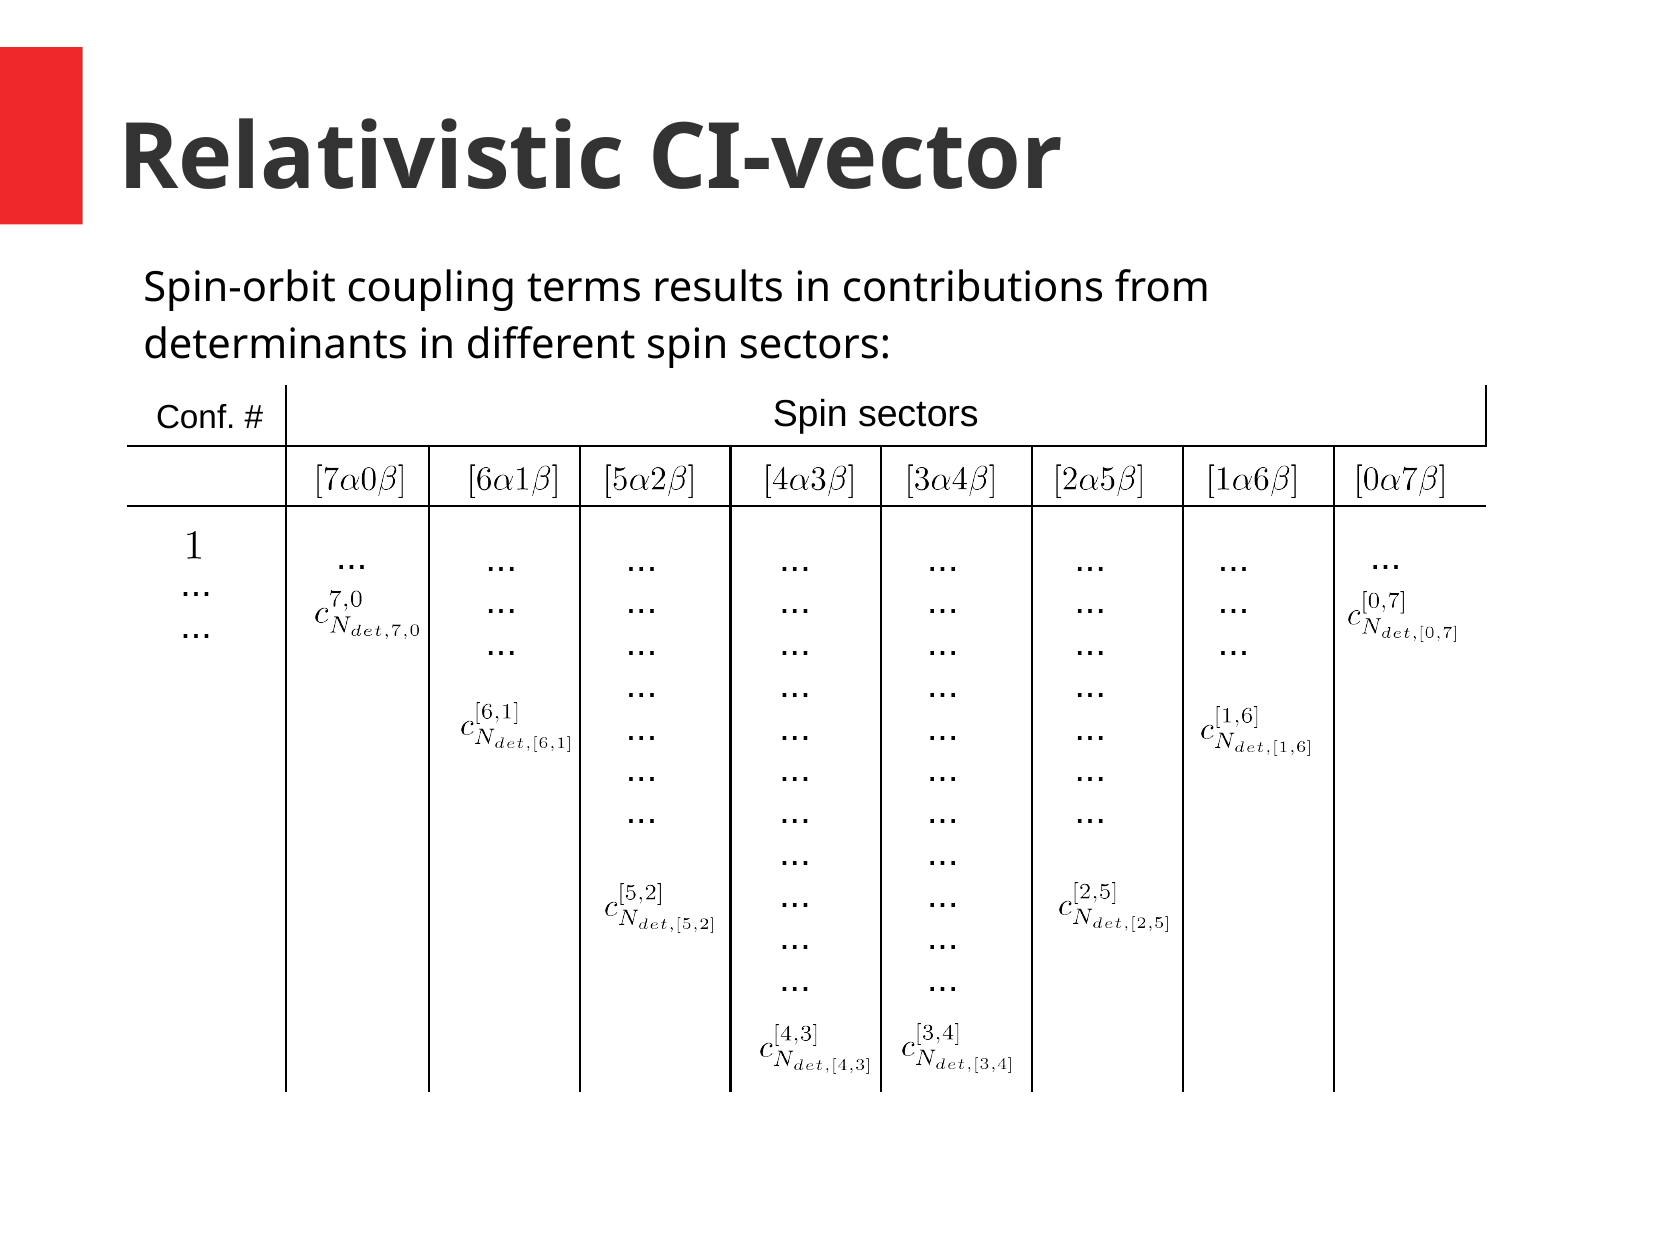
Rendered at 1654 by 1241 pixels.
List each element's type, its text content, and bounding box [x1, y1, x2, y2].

table_header [127, 385, 285, 445]
picture [187, 531, 201, 555]
table_cell [1184, 507, 1333, 1092]
table_cell [430, 447, 579, 505]
table_header Spin sectors [287, 385, 1485, 445]
table_cell [127, 507, 285, 1092]
table_cell [732, 447, 880, 505]
table_cell [1335, 447, 1486, 505]
table_cell [1033, 507, 1182, 1092]
table_cell [127, 447, 285, 505]
table_cell [732, 507, 880, 1092]
table_cell [882, 507, 1031, 1092]
title Relativistic CI-vector [118, 49, 1571, 257]
text_box ... ... [165, 555, 286, 696]
table_cell [581, 447, 729, 505]
table_cell [287, 507, 428, 1092]
table_cell [1033, 447, 1182, 505]
table_cell [581, 507, 729, 1092]
text_box Spin-orbit coupling terms results in contributions from determinants in different spin sectors: [128, 249, 1374, 362]
table_cell [1335, 507, 1486, 1092]
table_cell [1184, 447, 1333, 505]
table_cell [287, 447, 428, 505]
table_cell [882, 447, 1031, 505]
table_cell [430, 507, 579, 1092]
